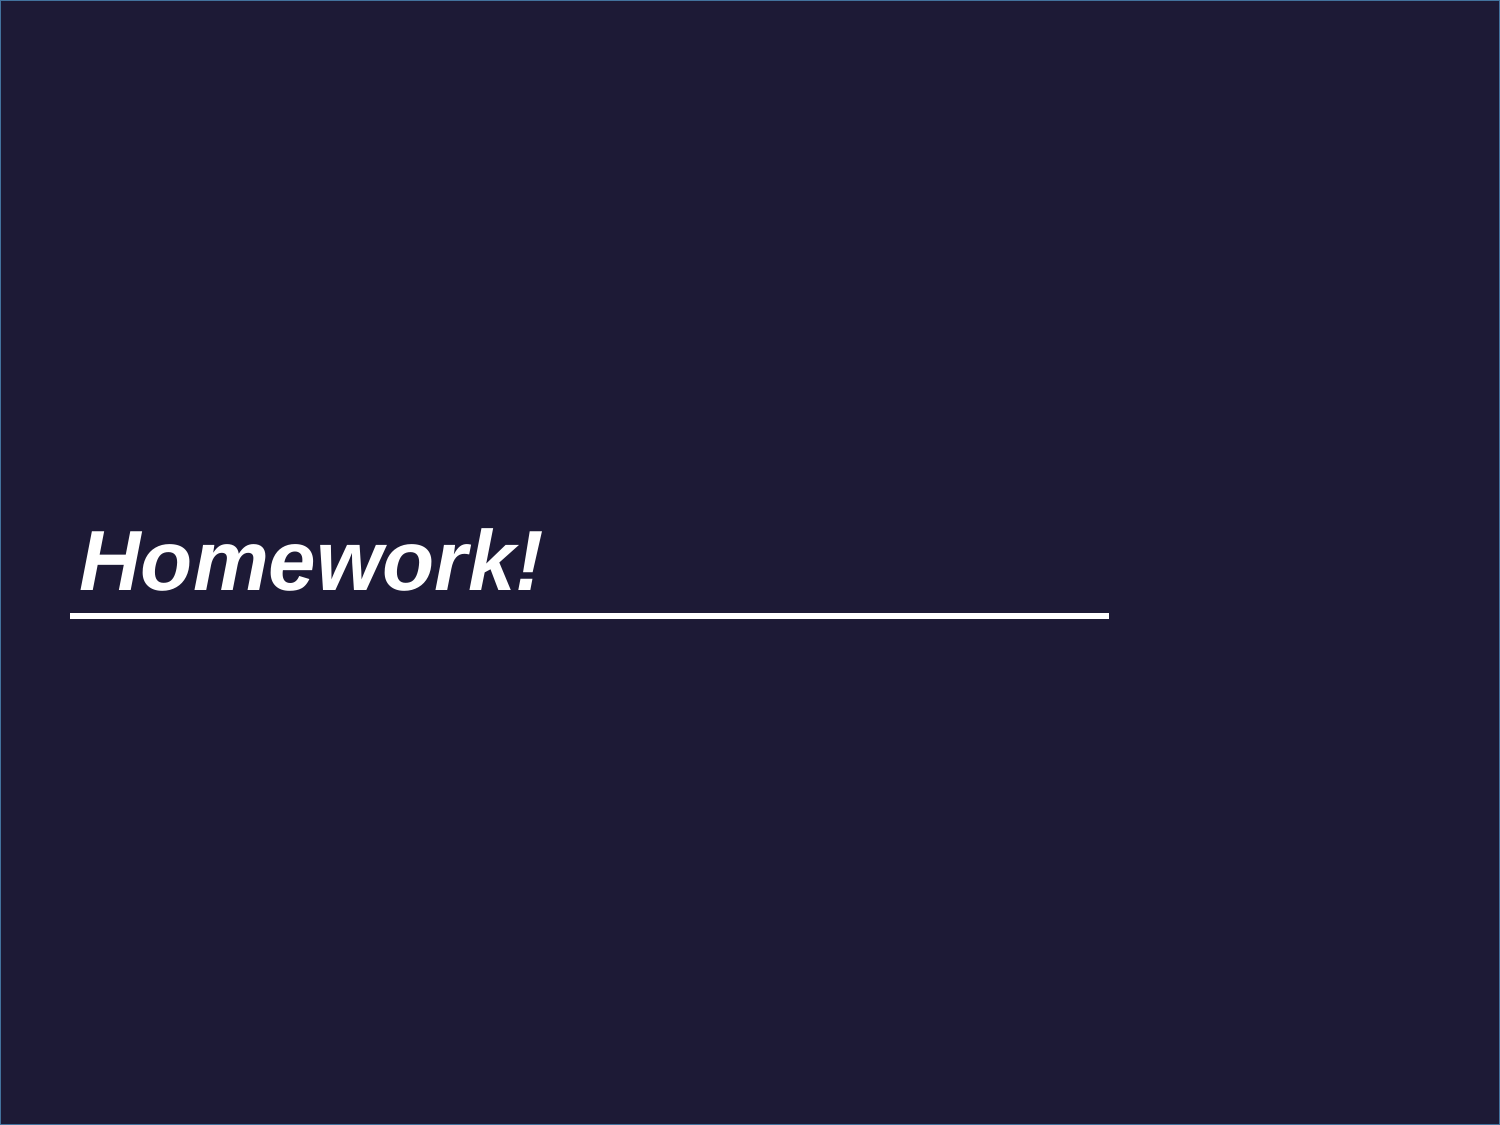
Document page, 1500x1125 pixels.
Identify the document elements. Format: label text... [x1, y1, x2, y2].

title Homework! [64, 484, 1415, 628]
